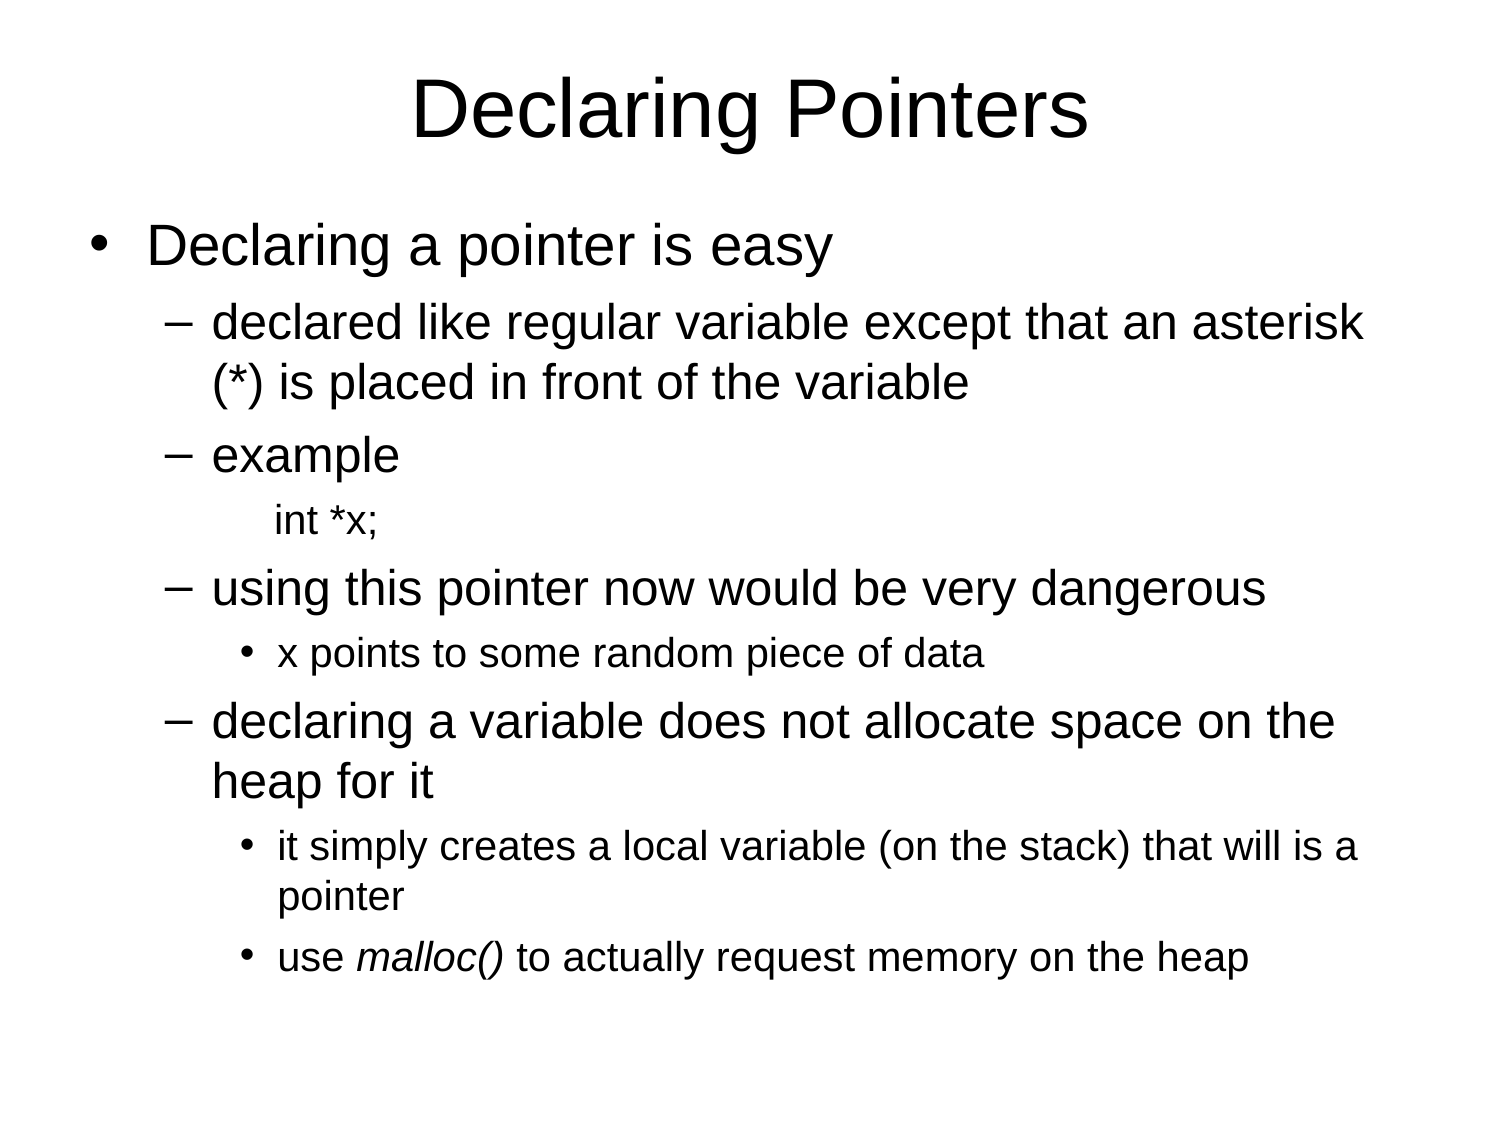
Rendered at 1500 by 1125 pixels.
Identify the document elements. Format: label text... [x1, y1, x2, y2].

title Declaring Pointers [75, 45, 1426, 163]
list Declaring a pointer is easy declared like regular variable except that an asterisk (*) is placed in front of the variable example int *x; using this pointer now would be very dangerous x points to some random piece of data declaring a variable does not allocate space on the heap for it it simply creates a local variable (on the stack) that will is a pointer use malloc() to actually request memory on the heap [75, 200, 1426, 1005]
